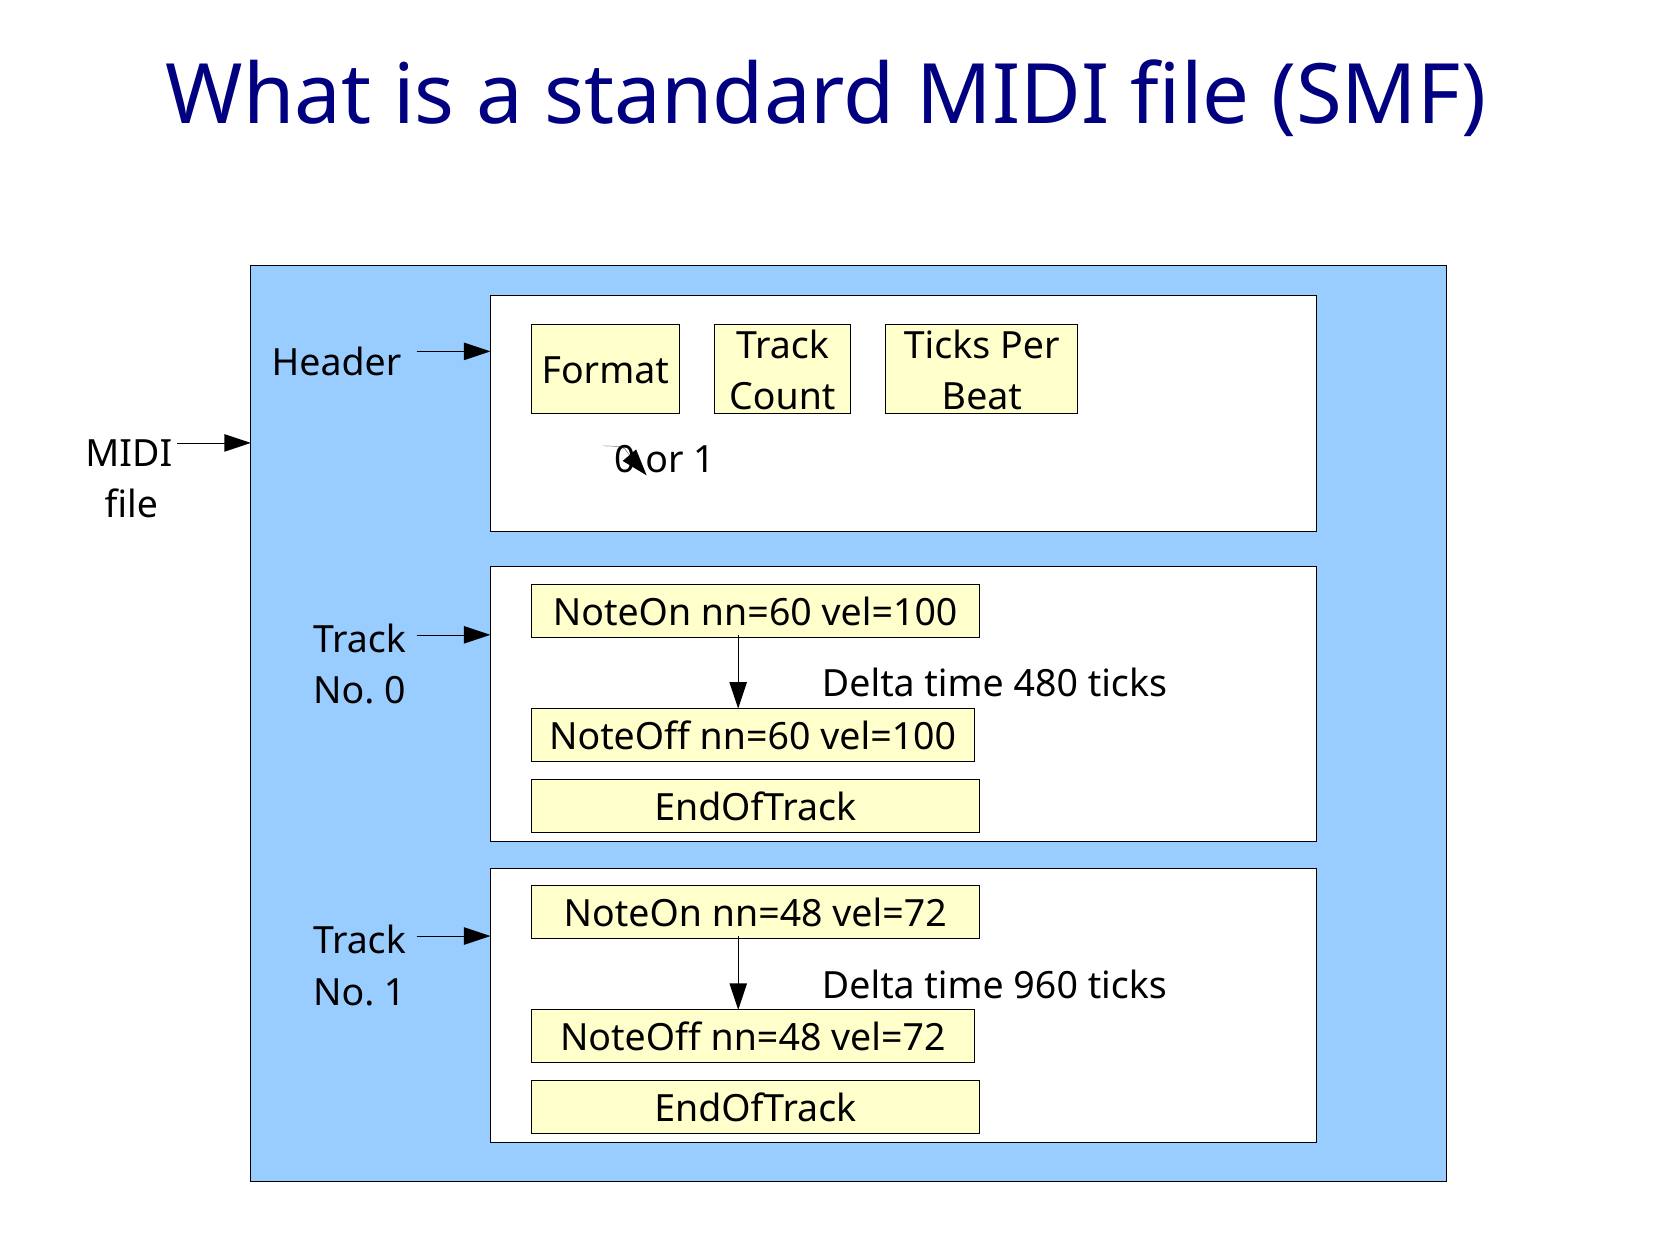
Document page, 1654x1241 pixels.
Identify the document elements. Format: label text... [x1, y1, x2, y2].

text_box Track No. 1 [298, 906, 426, 1002]
text_box Header [256, 327, 416, 383]
text_box Delta time 480 ticks [807, 649, 1255, 705]
text_box NoteOn nn=60 vel=100 [531, 584, 980, 638]
text_box [250, 265, 1447, 1182]
text_box Track No. 0 [298, 605, 425, 701]
text_box Format [531, 324, 680, 414]
text_box NoteOn nn=48 vel=72 [531, 885, 980, 939]
text_box Ticks Per Beat [885, 324, 1078, 414]
text_box NoteOff nn=48 vel=72 [531, 1009, 975, 1063]
title What is a standard MIDI file (SMF) [82, 46, 1571, 136]
text_box NoteOff nn=60 vel=100 [531, 708, 975, 762]
text_box EndOfTrack [531, 779, 980, 833]
text_box Delta time 960 ticks [807, 950, 1255, 1006]
text_box 0 or 1 [599, 425, 734, 481]
text_box EndOfTrack [531, 1080, 980, 1134]
text_box MIDI file [70, 419, 185, 515]
text_box Track Count [714, 324, 851, 414]
